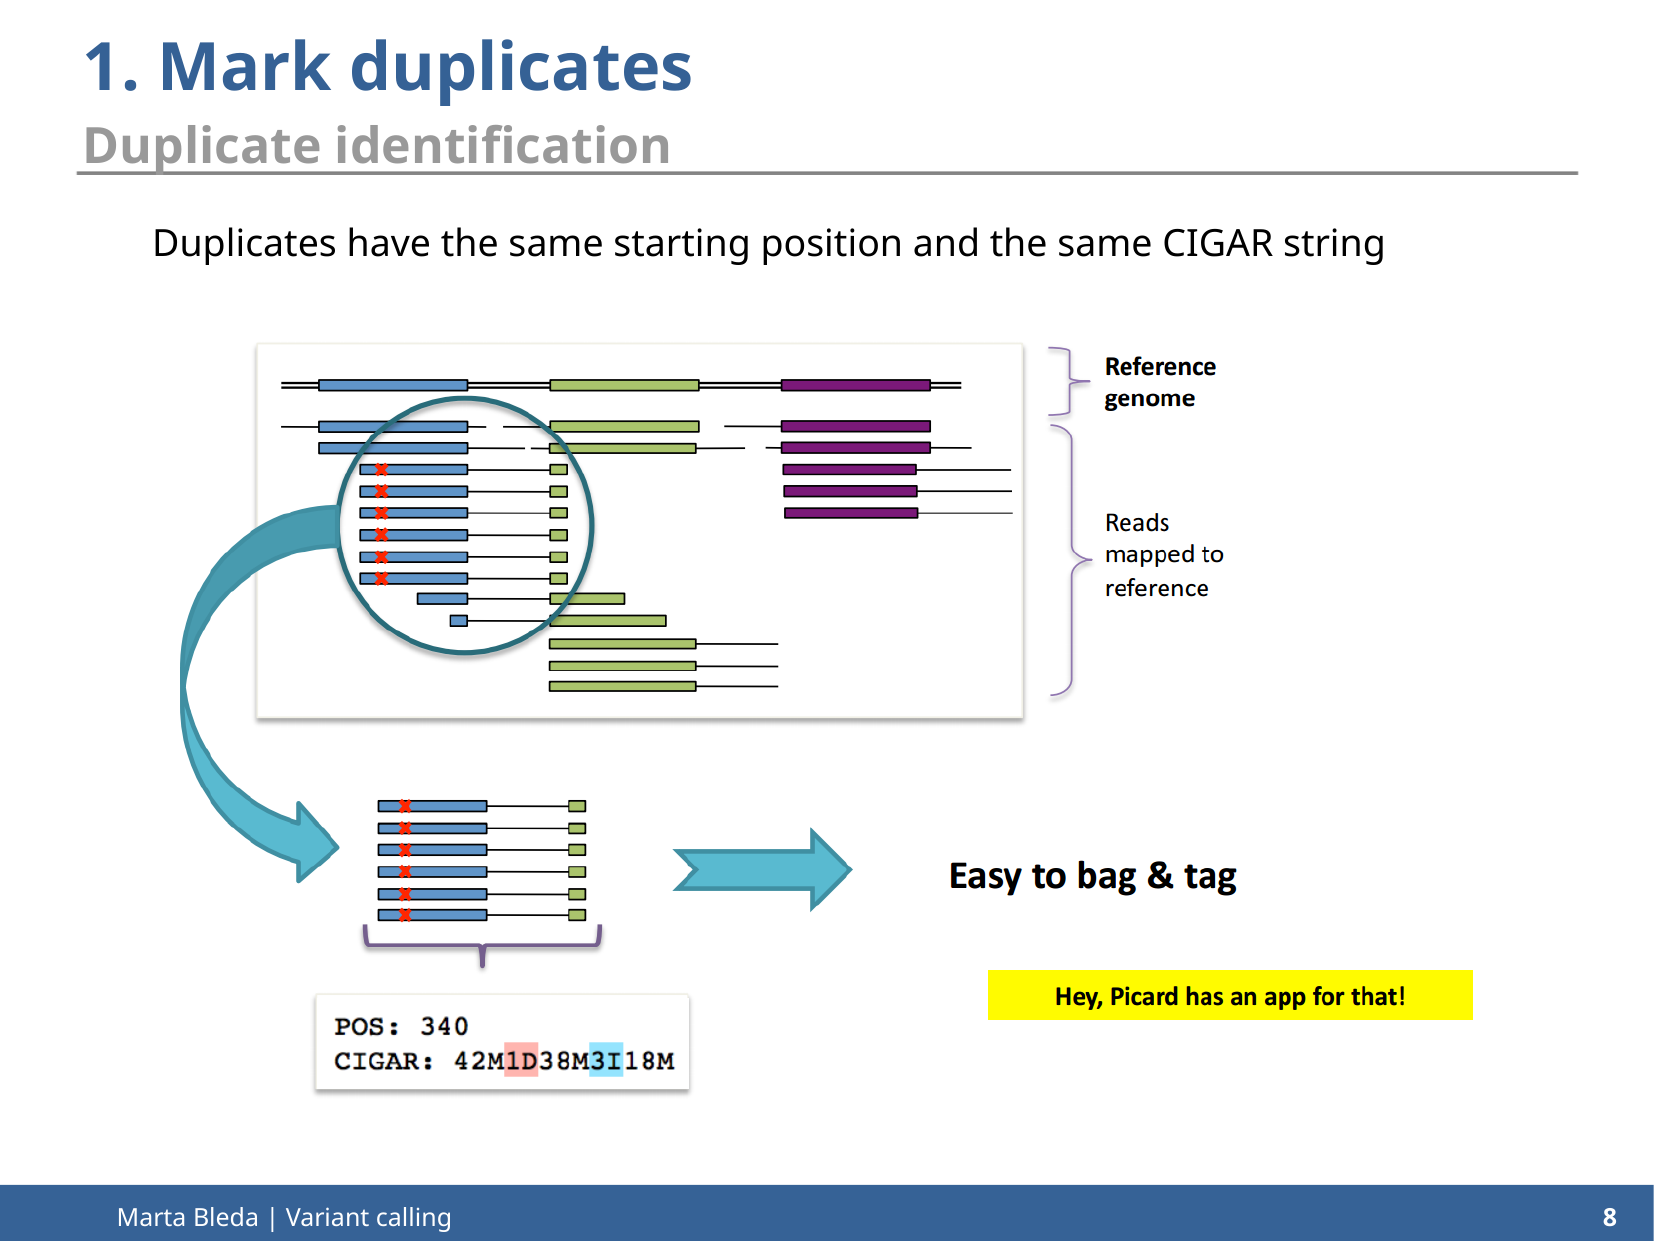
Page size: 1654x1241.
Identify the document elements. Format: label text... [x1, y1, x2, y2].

picture [74, 170, 156, 175]
title 1. Mark duplicates Duplicate identification [82, 31, 1571, 166]
picture [163, 170, 1580, 175]
picture [171, 317, 1483, 1102]
text_box Duplicates have the same starting position and the same CIGAR string [137, 209, 1524, 268]
